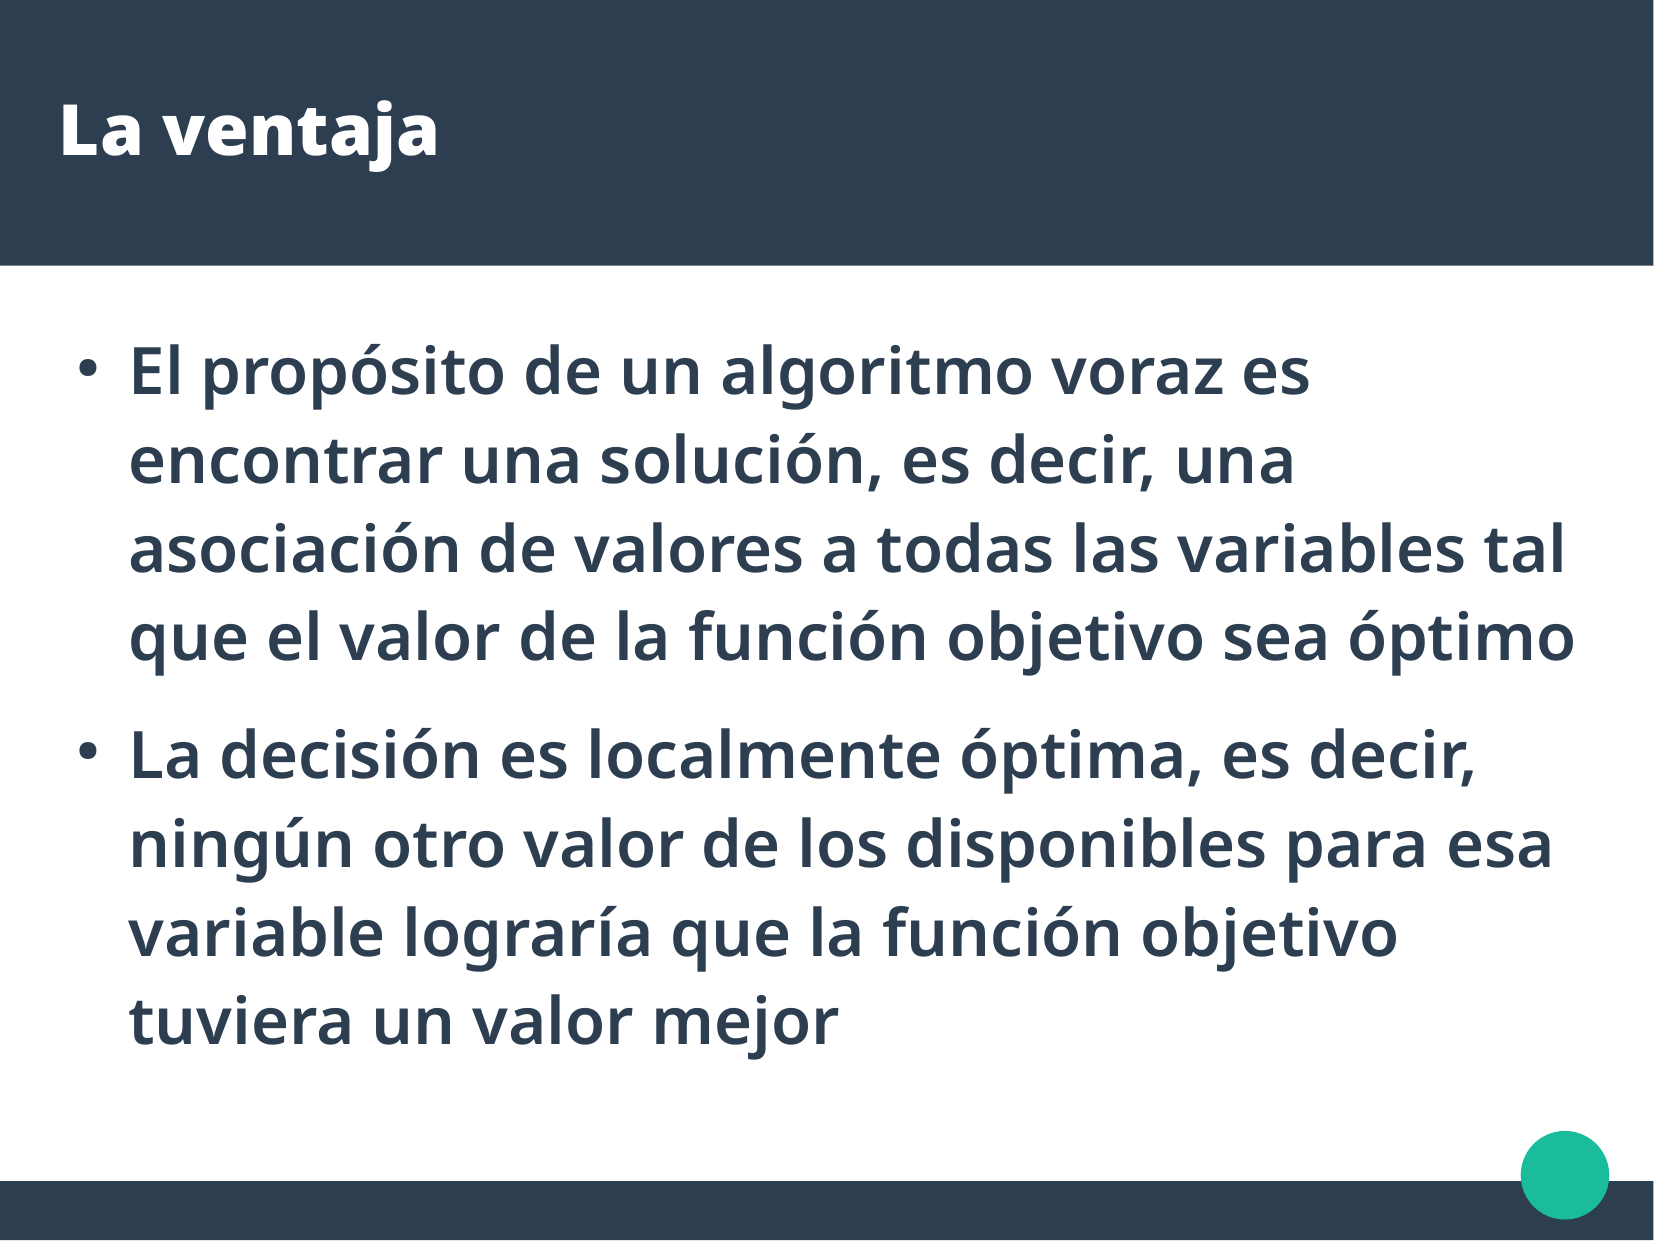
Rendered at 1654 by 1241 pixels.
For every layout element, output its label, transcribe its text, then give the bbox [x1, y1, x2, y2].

list El propósito de un algoritmo voraz es encontrar una solución, es decir, una asociación de valores a todas las variables tal que el valor de la función objetivo sea óptimo La decisión es localmente óptima, es decir, ningún otro valor de los disponibles para esa variable lograría que la función objetivo tuviera un valor mejor [59, 324, 1595, 1152]
title La ventaja [59, 49, 1595, 207]
